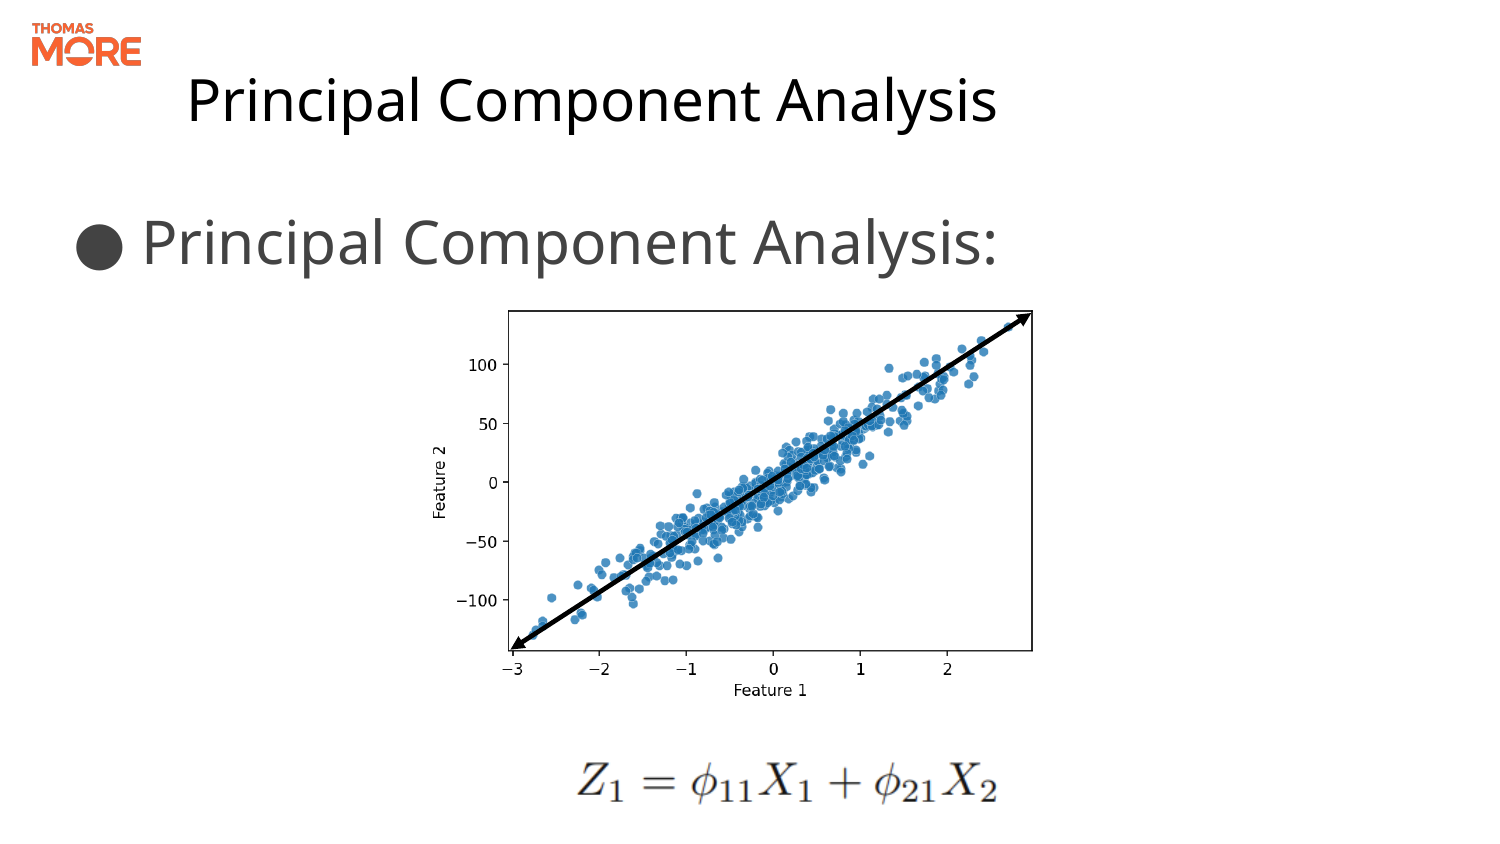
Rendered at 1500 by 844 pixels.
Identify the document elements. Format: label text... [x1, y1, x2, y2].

list Principal Component Analysis: [51, 189, 1476, 301]
title Principal Component Analysis [171, 48, 1449, 143]
picture [422, 300, 1042, 837]
picture [22, 13, 151, 76]
